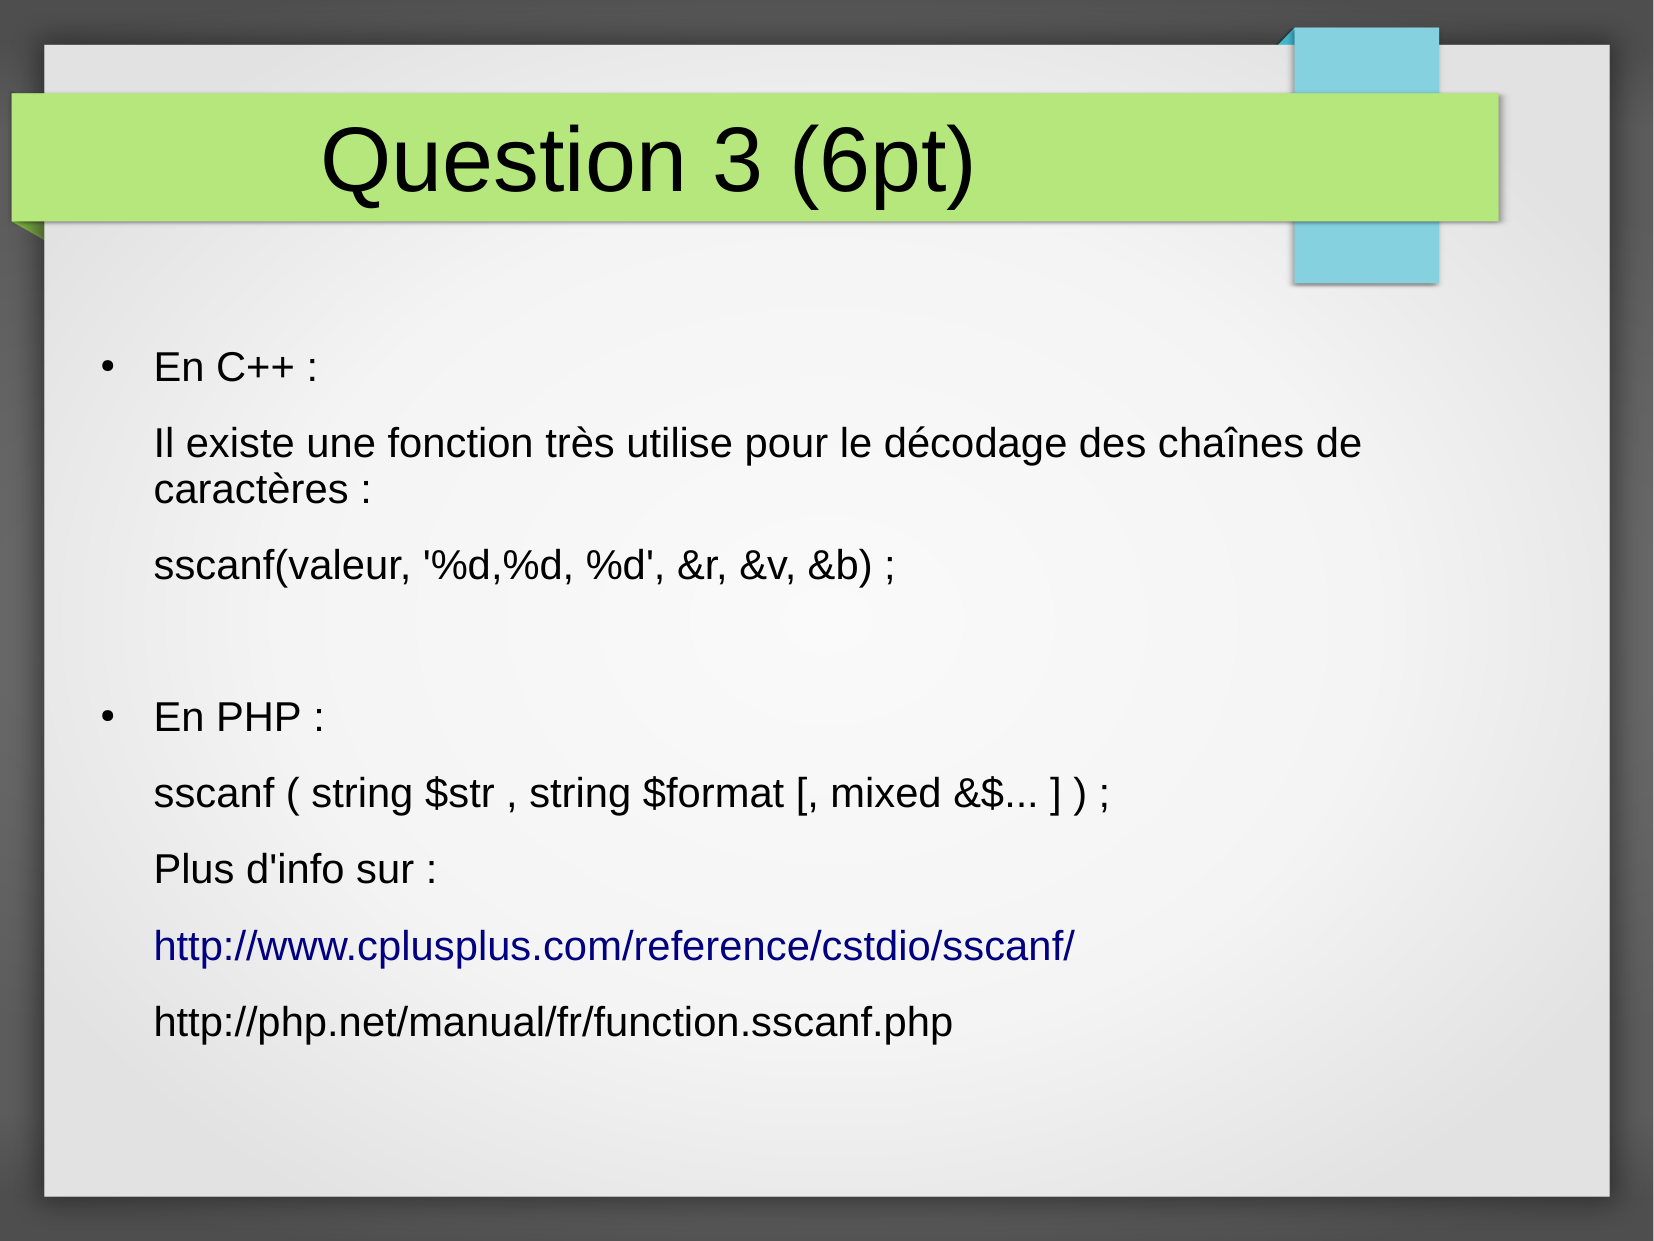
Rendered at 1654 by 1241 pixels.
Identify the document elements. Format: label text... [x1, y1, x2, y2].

picture [0, 0, 1654, 1241]
title Question 3 (6pt) [70, 106, 1229, 213]
list En C++ : Il existe une fonction très utilise pour le décodage des chaînes de caractères : sscanf(valeur, '%d,%d, %d', &r, &v, &b) ; En PHP : sscanf ( string $str , string $format [, mixed &$... ] ) ; Plus d'info sur : http://www.cplusplus.com/reference/cstdio/sscanf/ http://php.net/manual/fr/function.sscanf.php [82, 343, 1538, 1063]
